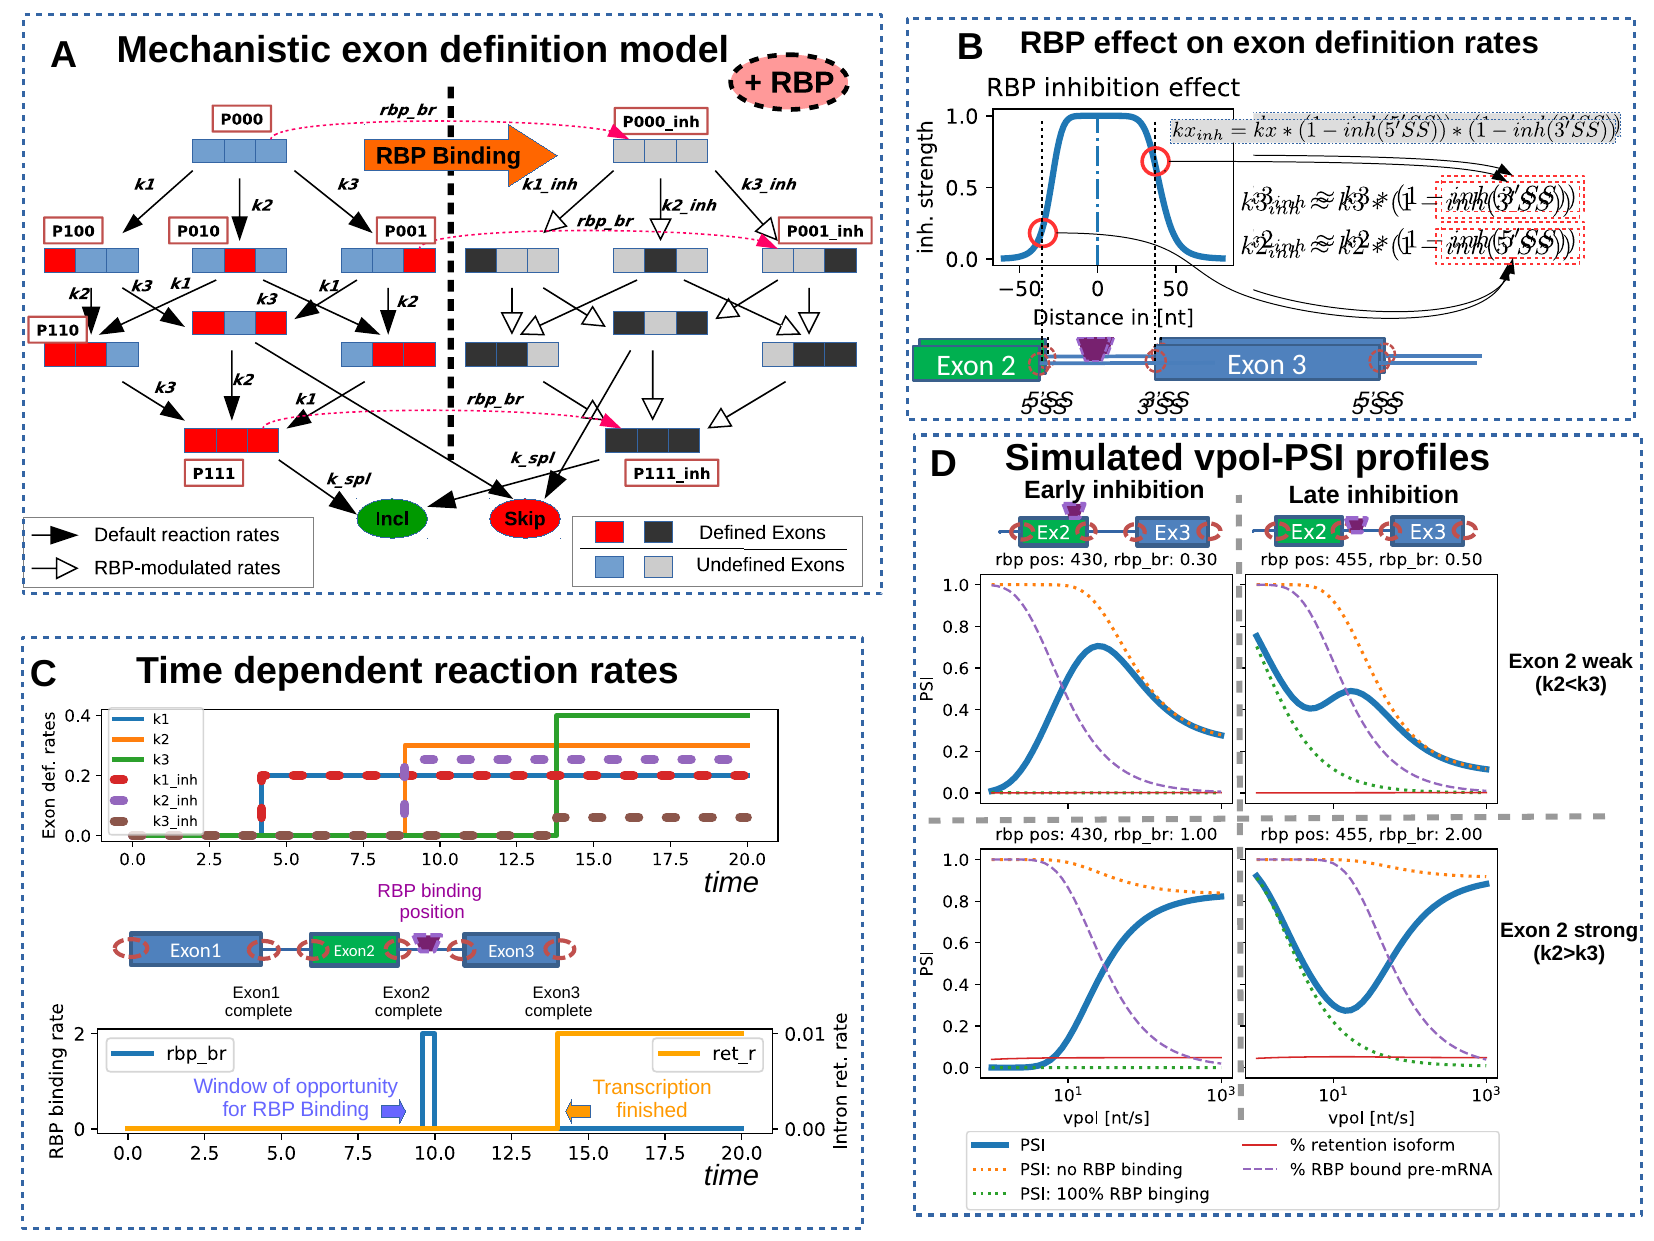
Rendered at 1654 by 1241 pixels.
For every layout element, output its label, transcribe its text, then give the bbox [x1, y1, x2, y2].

text_box [816, 528, 826, 540]
text_box [522, 178, 543, 190]
text_box [326, 472, 339, 485]
text_box [154, 381, 176, 394]
text_box Exon3 complete [510, 975, 608, 1028]
text_box [1137, 518, 1208, 545]
text_box [641, 350, 665, 421]
text_box [624, 458, 720, 487]
text_box [773, 525, 795, 539]
text_box [181, 277, 191, 289]
text_box [753, 560, 763, 572]
text_box [109, 560, 121, 575]
text_box [614, 214, 635, 227]
text_box Mechanistic exon definition model [101, 20, 755, 120]
text_box [447, 183, 454, 196]
text_box [142, 563, 156, 575]
text_box [27, 287, 138, 366]
text_box [601, 228, 612, 232]
text_box [724, 524, 733, 539]
text_box [835, 560, 844, 572]
text_box [179, 563, 189, 575]
text_box [1345, 518, 1367, 533]
text_box [797, 287, 821, 335]
text_box RBP binding position [357, 873, 508, 935]
text_box [447, 241, 454, 254]
text_box [447, 279, 454, 292]
text_box [792, 557, 814, 572]
text_box Exon3 [464, 933, 558, 966]
text_box [122, 170, 194, 234]
text_box [193, 311, 287, 335]
text_box [644, 522, 673, 543]
text_box [223, 350, 254, 421]
text_box [447, 318, 454, 331]
text_box [722, 557, 731, 572]
text_box [413, 935, 442, 952]
text_box [814, 560, 824, 572]
text_box [341, 343, 435, 366]
text_box [614, 249, 707, 272]
text_box [447, 202, 454, 215]
text_box [344, 472, 372, 488]
text_box C [15, 645, 76, 706]
text_box [447, 260, 454, 273]
text_box Exon1 [130, 933, 261, 966]
text_box [764, 560, 774, 572]
text_box [211, 120, 273, 133]
text_box [644, 557, 673, 578]
text_box [1021, 512, 1087, 545]
text_box [683, 279, 802, 336]
text_box [614, 311, 707, 335]
text_box [270, 530, 279, 542]
text_box [714, 528, 724, 540]
text_box [293, 169, 373, 234]
text_box [756, 524, 766, 540]
text_box [119, 526, 145, 542]
text_box [466, 392, 497, 408]
text_box [375, 216, 438, 246]
text_box [44, 249, 138, 272]
text_box [98, 279, 217, 335]
text_box [341, 246, 435, 272]
text_box [31, 556, 79, 580]
text_box [447, 337, 454, 350]
text_box [31, 525, 79, 545]
text_box [238, 561, 270, 575]
text_box Time dependent reaction rates [121, 641, 827, 699]
text_box [295, 392, 308, 405]
text_box Window of opportunity for RBP Binding [164, 1067, 428, 1129]
picture [22, 707, 797, 874]
text_box Exon 2 weak (k2<k3) [1482, 642, 1654, 734]
text_box [714, 170, 873, 272]
text_box Transcription finished [567, 1068, 737, 1131]
text_box [251, 199, 273, 211]
text_box [447, 299, 454, 311]
text_box [447, 125, 454, 138]
text_box [381, 1099, 406, 1124]
text_box [465, 343, 559, 366]
text_box Early inhibition [990, 468, 1239, 512]
text_box [576, 214, 607, 232]
text_box [168, 216, 229, 245]
text_box RBP effect on exon definition rates [1005, 18, 1654, 76]
text_box [649, 178, 683, 241]
text_box [397, 295, 419, 307]
text_box [237, 528, 269, 542]
text_box [254, 341, 700, 539]
text_box [337, 178, 359, 190]
text_box [806, 528, 815, 539]
text_box [595, 522, 624, 543]
text_box [700, 525, 713, 539]
text_box [278, 459, 428, 539]
text_box [306, 393, 316, 405]
text_box B [942, 18, 1003, 60]
text_box [504, 392, 525, 405]
text_box [510, 451, 523, 464]
text_box [179, 528, 208, 542]
text_box [743, 557, 752, 572]
text_box [607, 120, 709, 163]
text_box [122, 560, 134, 575]
text_box [447, 395, 454, 408]
text_box [745, 528, 755, 540]
text_box [185, 425, 279, 452]
text_box [519, 279, 638, 336]
text_box [95, 560, 108, 575]
text_box [500, 287, 524, 335]
text_box [775, 557, 784, 572]
text_box [447, 415, 454, 427]
text_box [539, 170, 615, 234]
text_box [697, 557, 709, 572]
text_box [769, 178, 797, 190]
text_box [528, 451, 556, 467]
text_box [231, 178, 248, 241]
text_box [741, 178, 763, 190]
text_box [707, 380, 787, 429]
text_box [447, 357, 454, 369]
text_box time [689, 1151, 844, 1201]
text_box [134, 178, 155, 190]
text_box Late inhibition [1250, 473, 1498, 516]
text_box [210, 560, 231, 575]
text_box Exon2 [310, 933, 398, 966]
text_box [380, 287, 397, 335]
text_box Exon1 complete [210, 975, 308, 1028]
text_box [271, 563, 280, 575]
text_box D [915, 435, 976, 496]
text_box [150, 528, 156, 542]
text_box [762, 343, 856, 366]
text_box [262, 279, 381, 335]
text_box [1393, 517, 1463, 545]
text_box [711, 560, 721, 572]
text_box [162, 530, 178, 542]
text_box [157, 560, 178, 575]
text_box [735, 528, 744, 539]
text_box [825, 560, 834, 572]
text_box [170, 277, 183, 289]
picture [914, 546, 1524, 1224]
text_box [364, 121, 558, 187]
text_box [550, 178, 578, 190]
picture [911, 58, 1632, 420]
text_box Simulated vpol-PSI profiles [990, 429, 1654, 486]
text_box [95, 527, 119, 542]
text_box [194, 561, 210, 575]
text_box [43, 216, 104, 245]
text_box [183, 458, 245, 487]
text_box [193, 249, 287, 272]
text_box Exon2 complete [360, 975, 458, 1028]
text_box A [35, 26, 93, 84]
text_box [193, 136, 287, 163]
text_box [755, 52, 850, 112]
text_box [221, 530, 230, 542]
text_box [256, 292, 278, 305]
text_box [1276, 517, 1342, 545]
text_box [795, 528, 805, 540]
text_box [121, 380, 185, 421]
text_box [465, 249, 559, 272]
text_box time [689, 859, 844, 908]
text_box [689, 199, 717, 211]
text_box [209, 530, 220, 542]
text_box [595, 557, 624, 578]
text_box Exon 2 strong (k2>k3) [1473, 910, 1654, 1003]
text_box [447, 434, 454, 447]
text_box [447, 376, 454, 389]
text_box [447, 221, 454, 234]
picture [27, 1000, 853, 1185]
text_box [732, 560, 742, 572]
